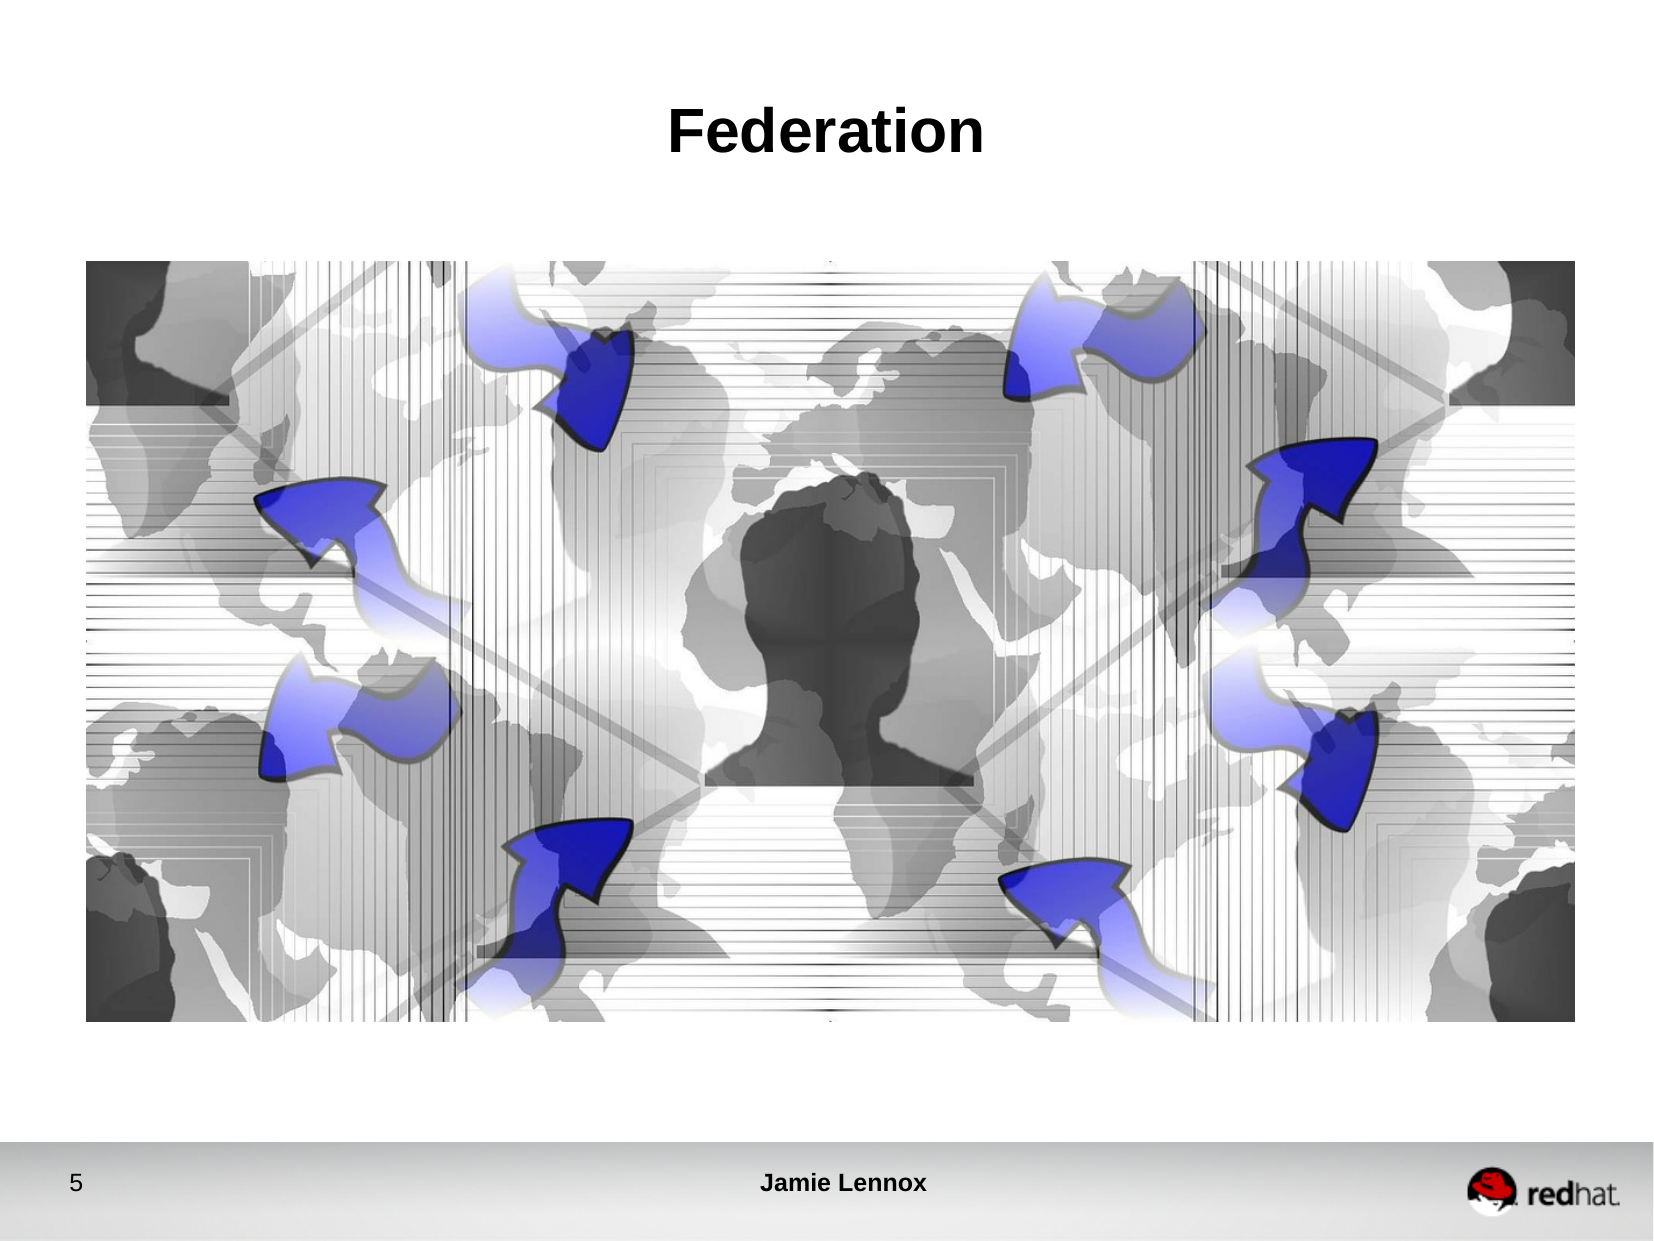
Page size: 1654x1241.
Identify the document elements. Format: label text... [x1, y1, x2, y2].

picture [0, 1142, 1654, 1241]
title Federation [82, 37, 1571, 226]
picture [86, 261, 1575, 1022]
